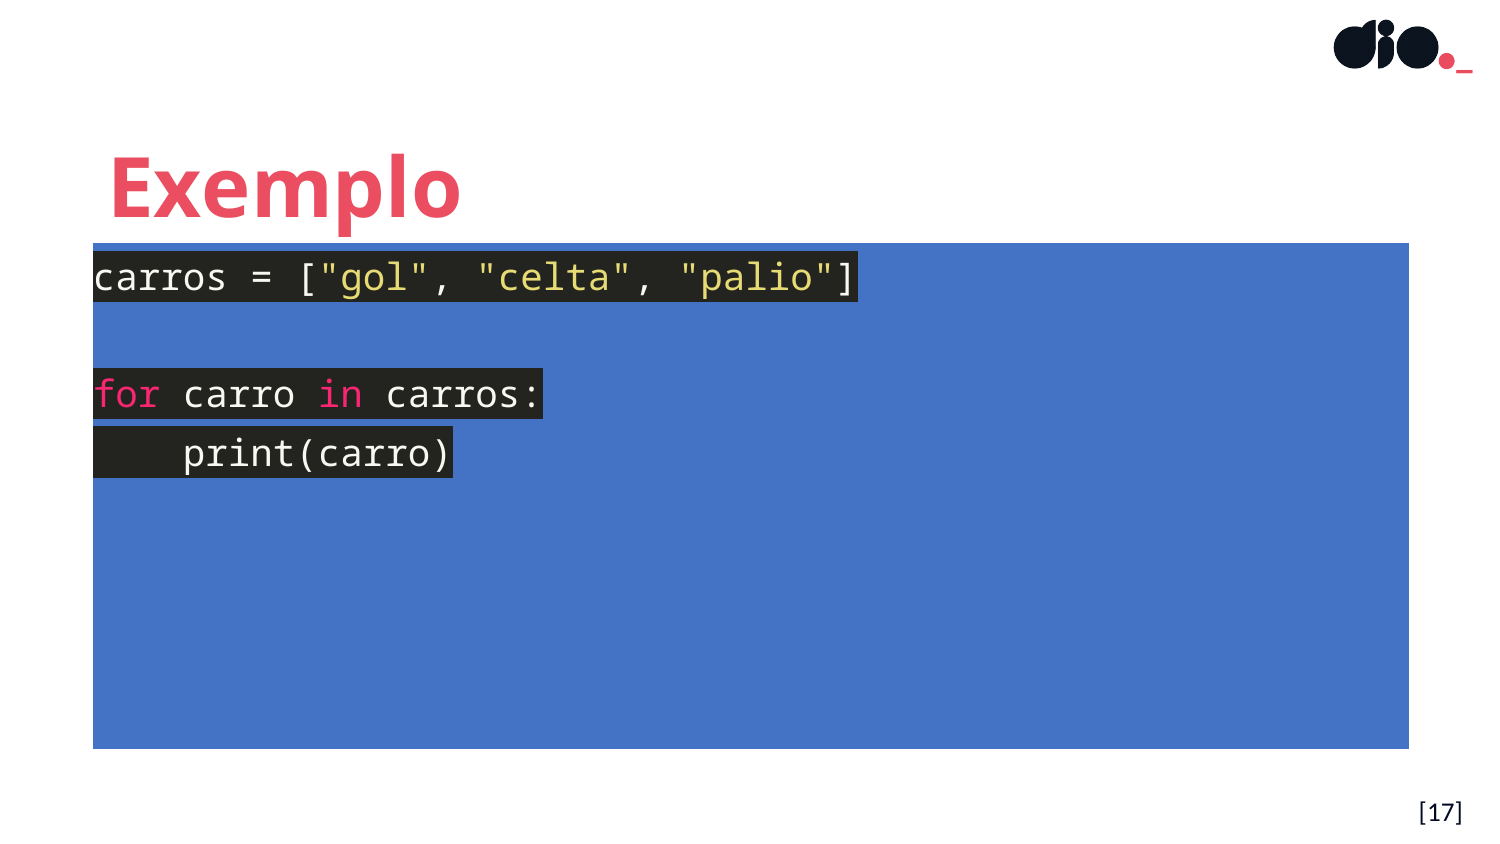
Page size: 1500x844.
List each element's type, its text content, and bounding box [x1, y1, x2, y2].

table_header carros = ["gol", "celta", "palio"] for carro in carros: print(carro) [93, 243, 1409, 749]
text_box Exemplo [92, 104, 1408, 243]
text_box [] [1403, 779, 1494, 844]
